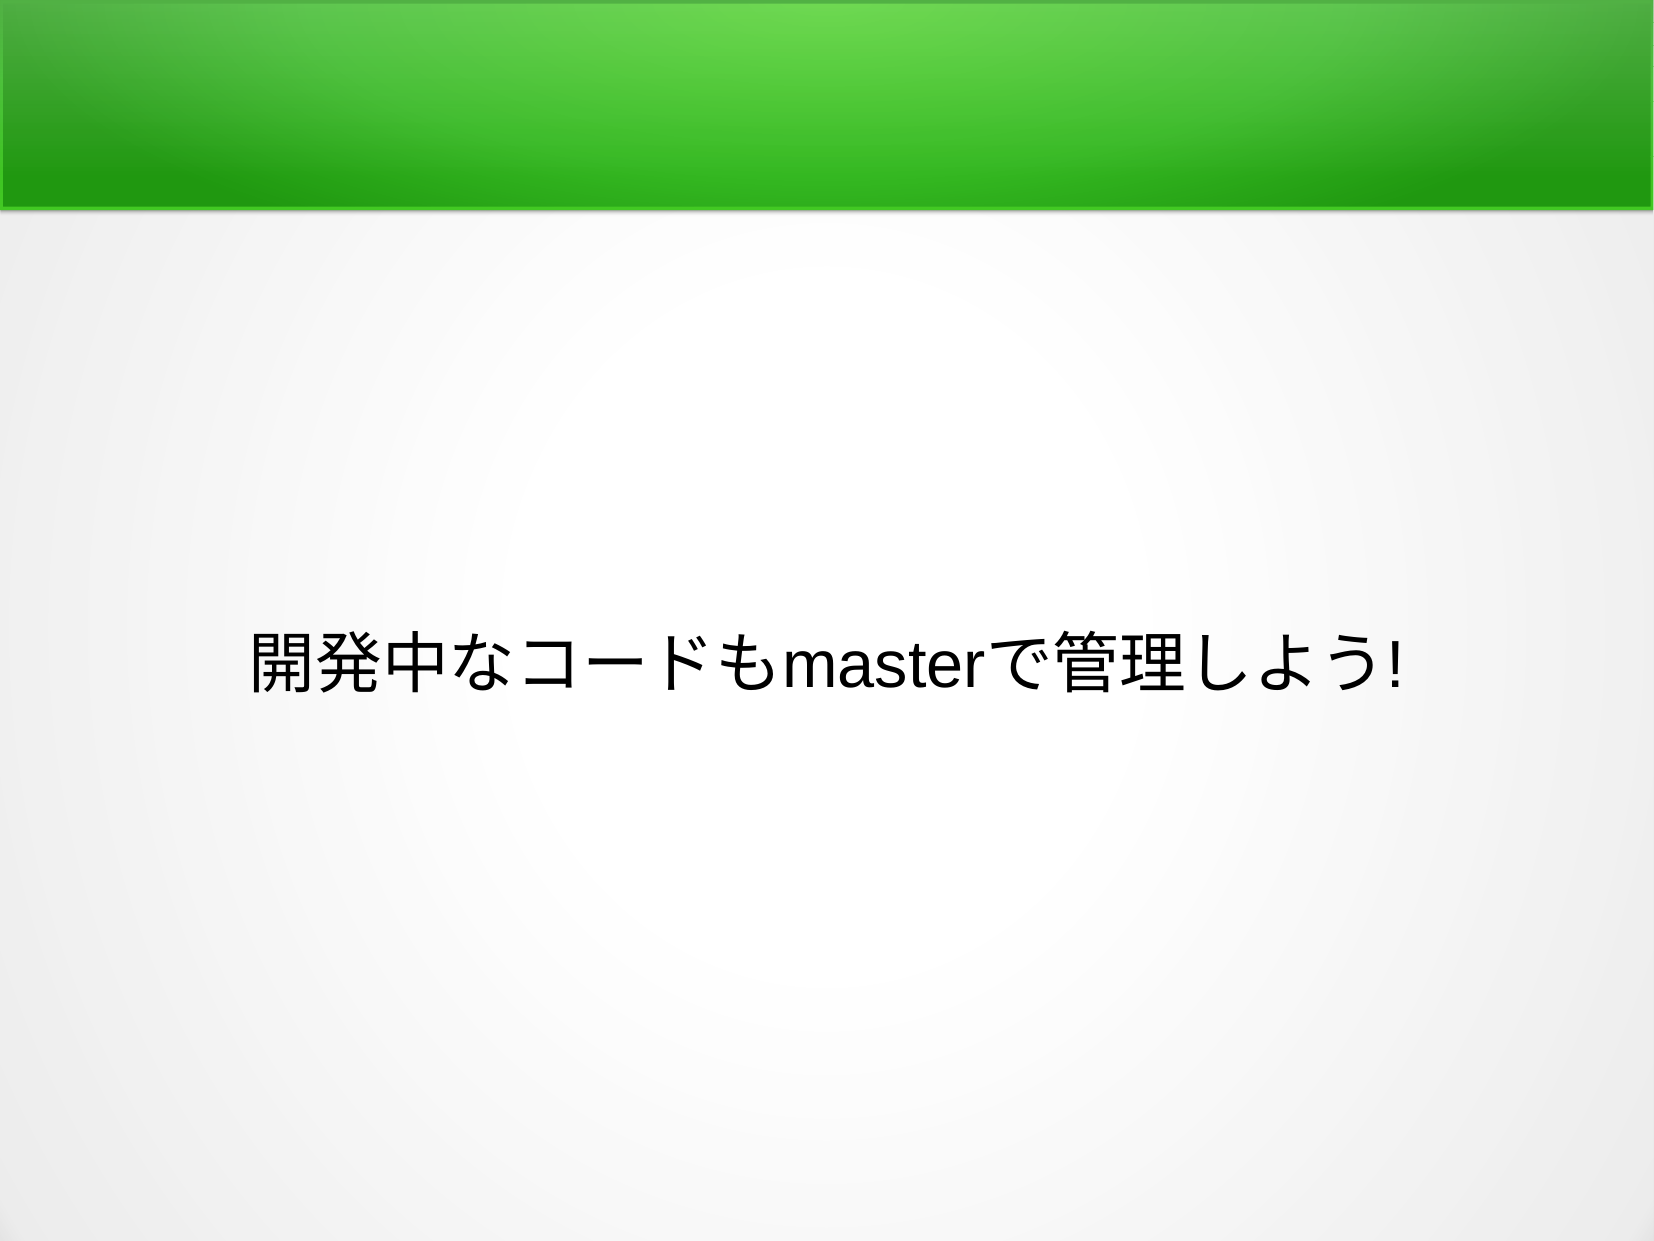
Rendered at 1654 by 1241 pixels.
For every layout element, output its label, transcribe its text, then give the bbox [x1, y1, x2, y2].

subtitle 開発中なコードもmasterで管理しよう! [82, 299, 1571, 1019]
